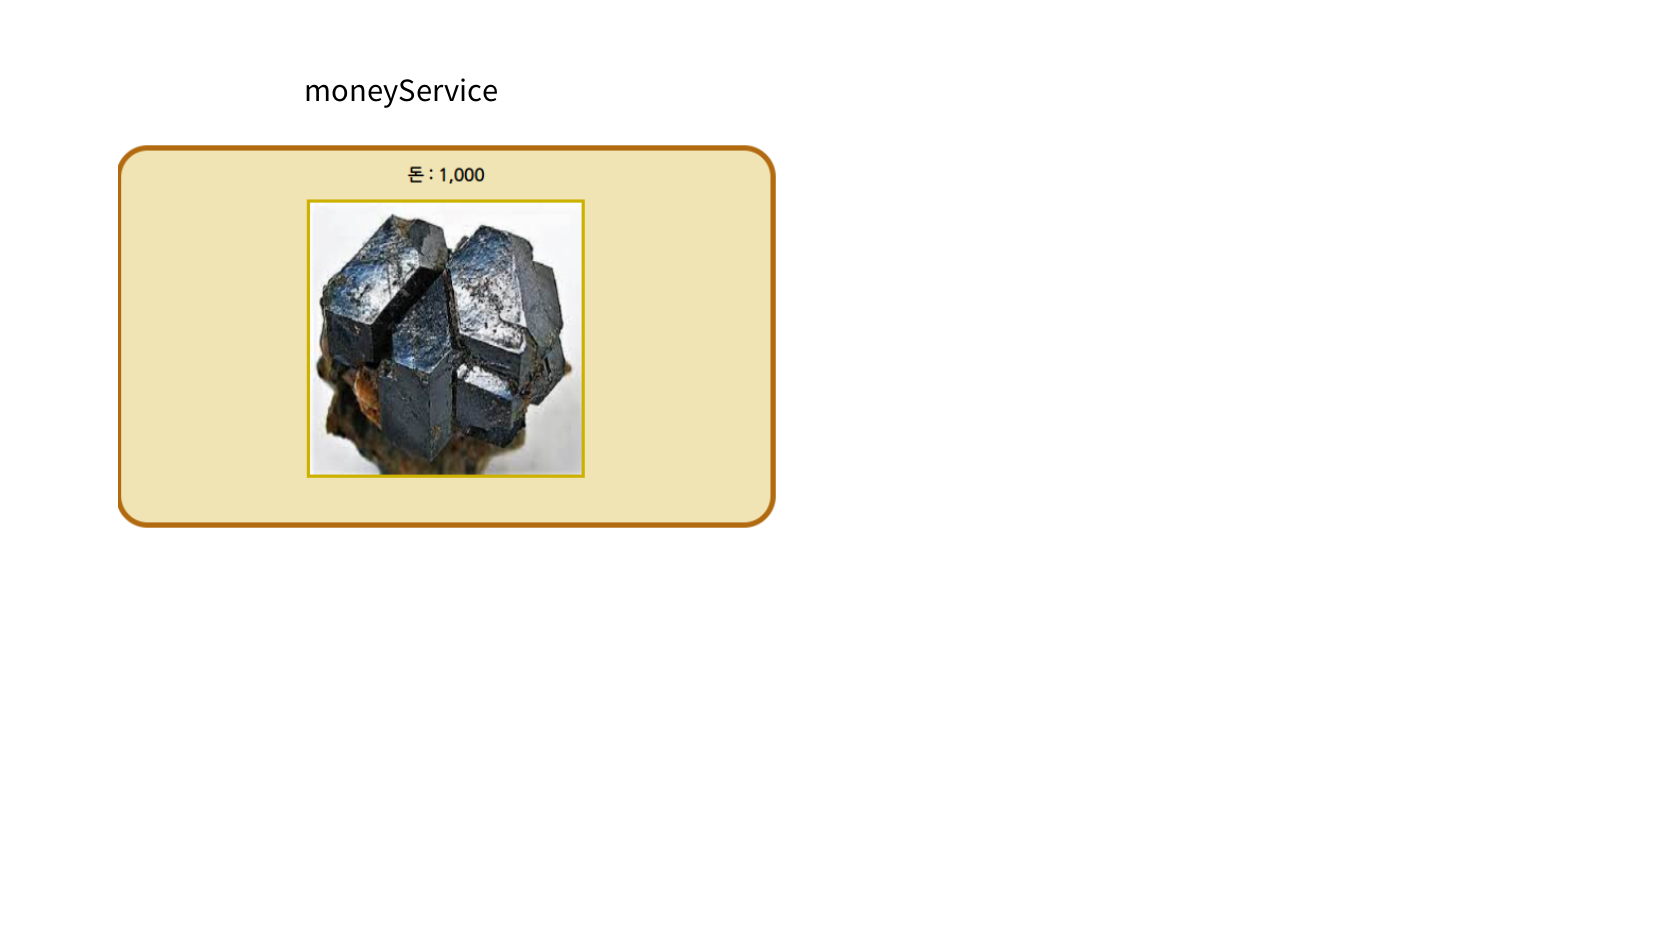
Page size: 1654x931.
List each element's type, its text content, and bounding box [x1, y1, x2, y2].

title moneyService [177, 59, 627, 119]
picture [118, 140, 779, 532]
